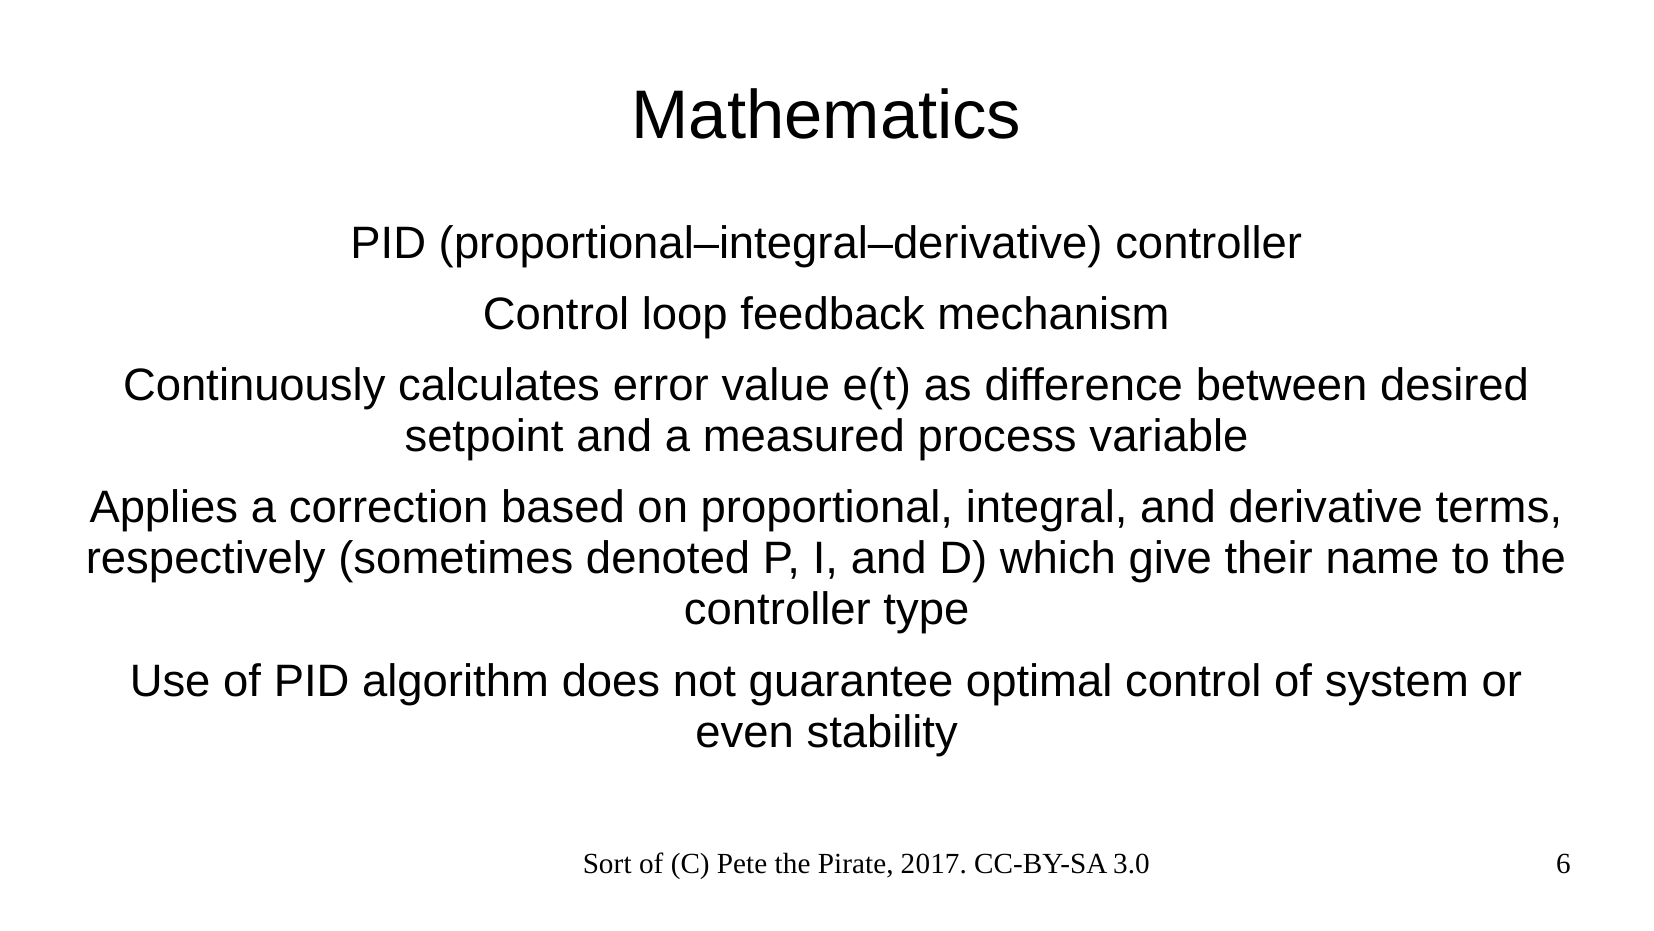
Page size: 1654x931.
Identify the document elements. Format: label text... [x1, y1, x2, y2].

list PID (proportional–integral–derivative) controller Control loop feedback mechanism Continuously calculates error value e(t) as difference between desired setpoint and a measured process variable Applies a correction based on proportional, integral, and derivative terms, respectively (sometimes denoted P, I, and D) which give their name to the controller type Use of PID algorithm does not guarantee optimal control of system or even stability [82, 217, 1571, 757]
title Mathematics [82, 37, 1571, 193]
